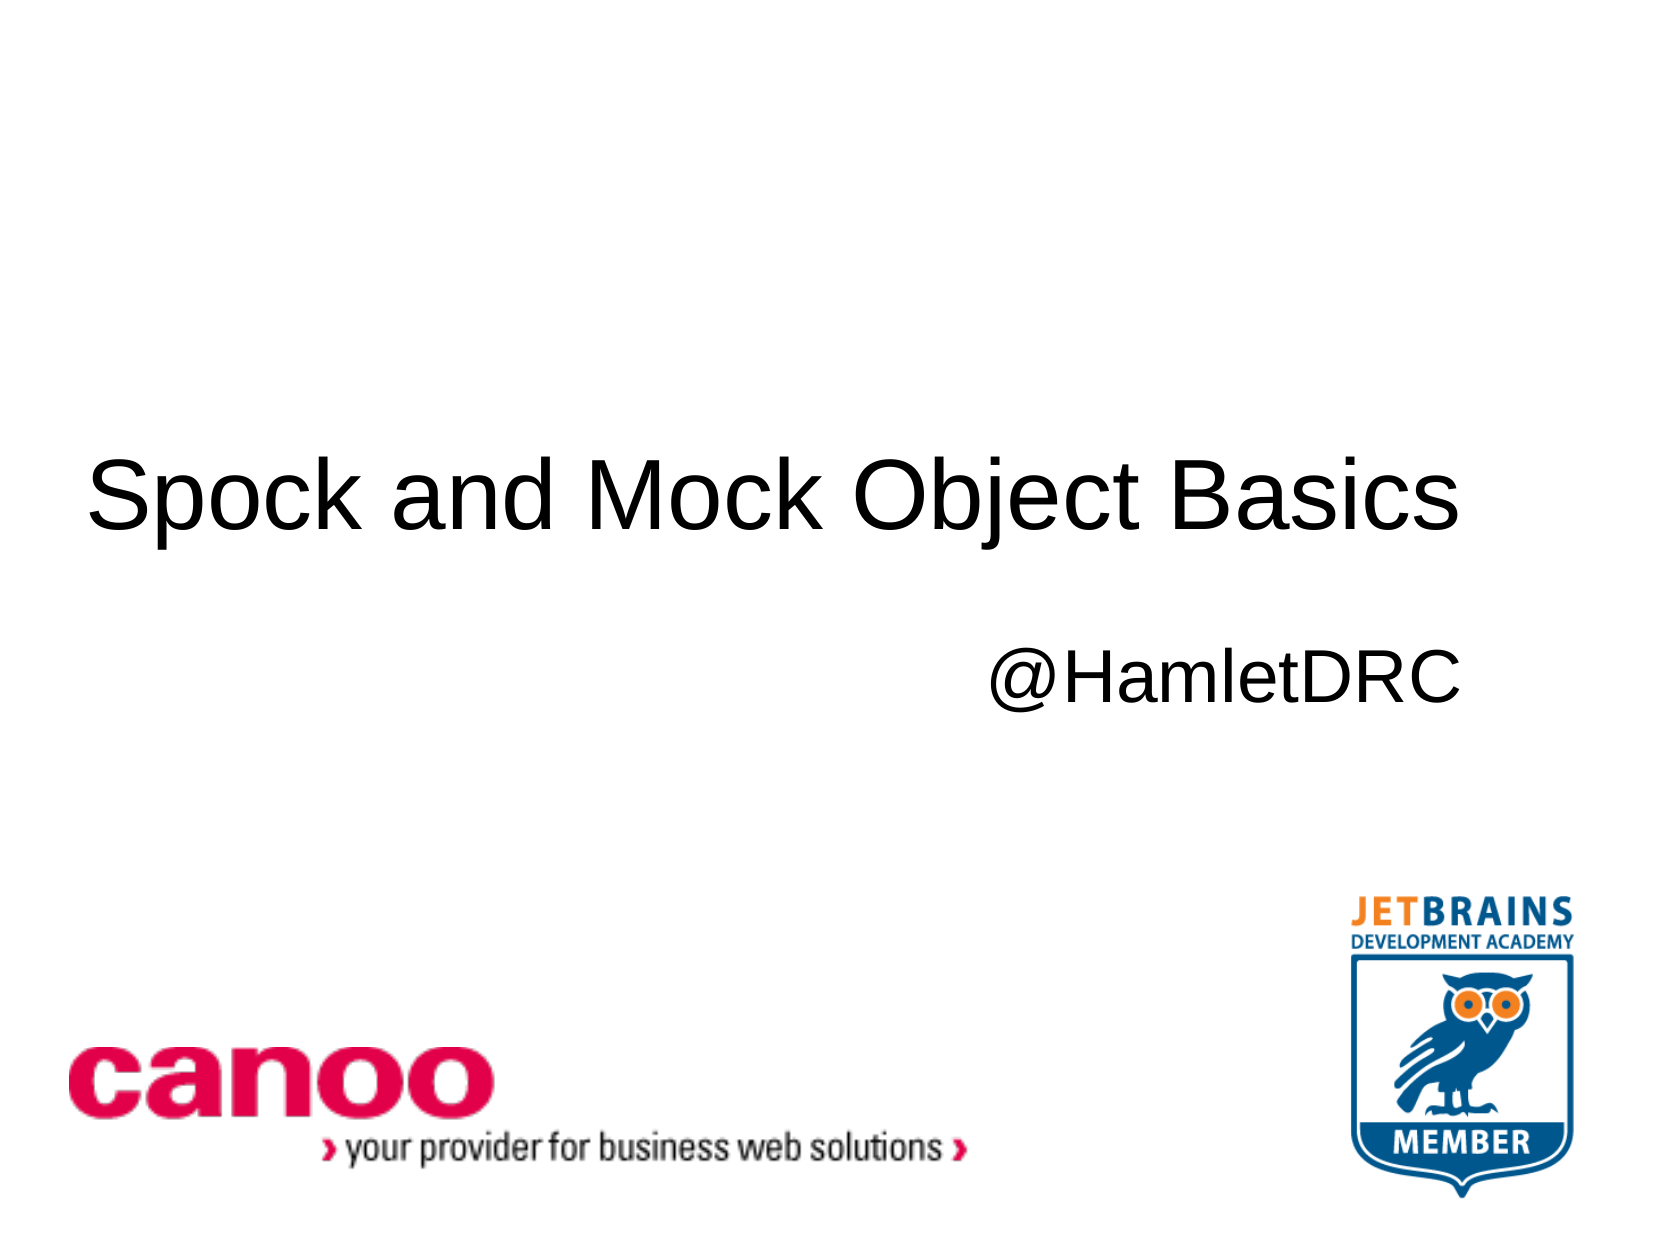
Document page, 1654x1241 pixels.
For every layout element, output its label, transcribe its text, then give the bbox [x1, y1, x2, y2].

subtitle Spock and Mock Object Basics @HamletDRC [82, 56, 1463, 1102]
picture [69, 1047, 970, 1177]
picture [1350, 895, 1575, 1201]
